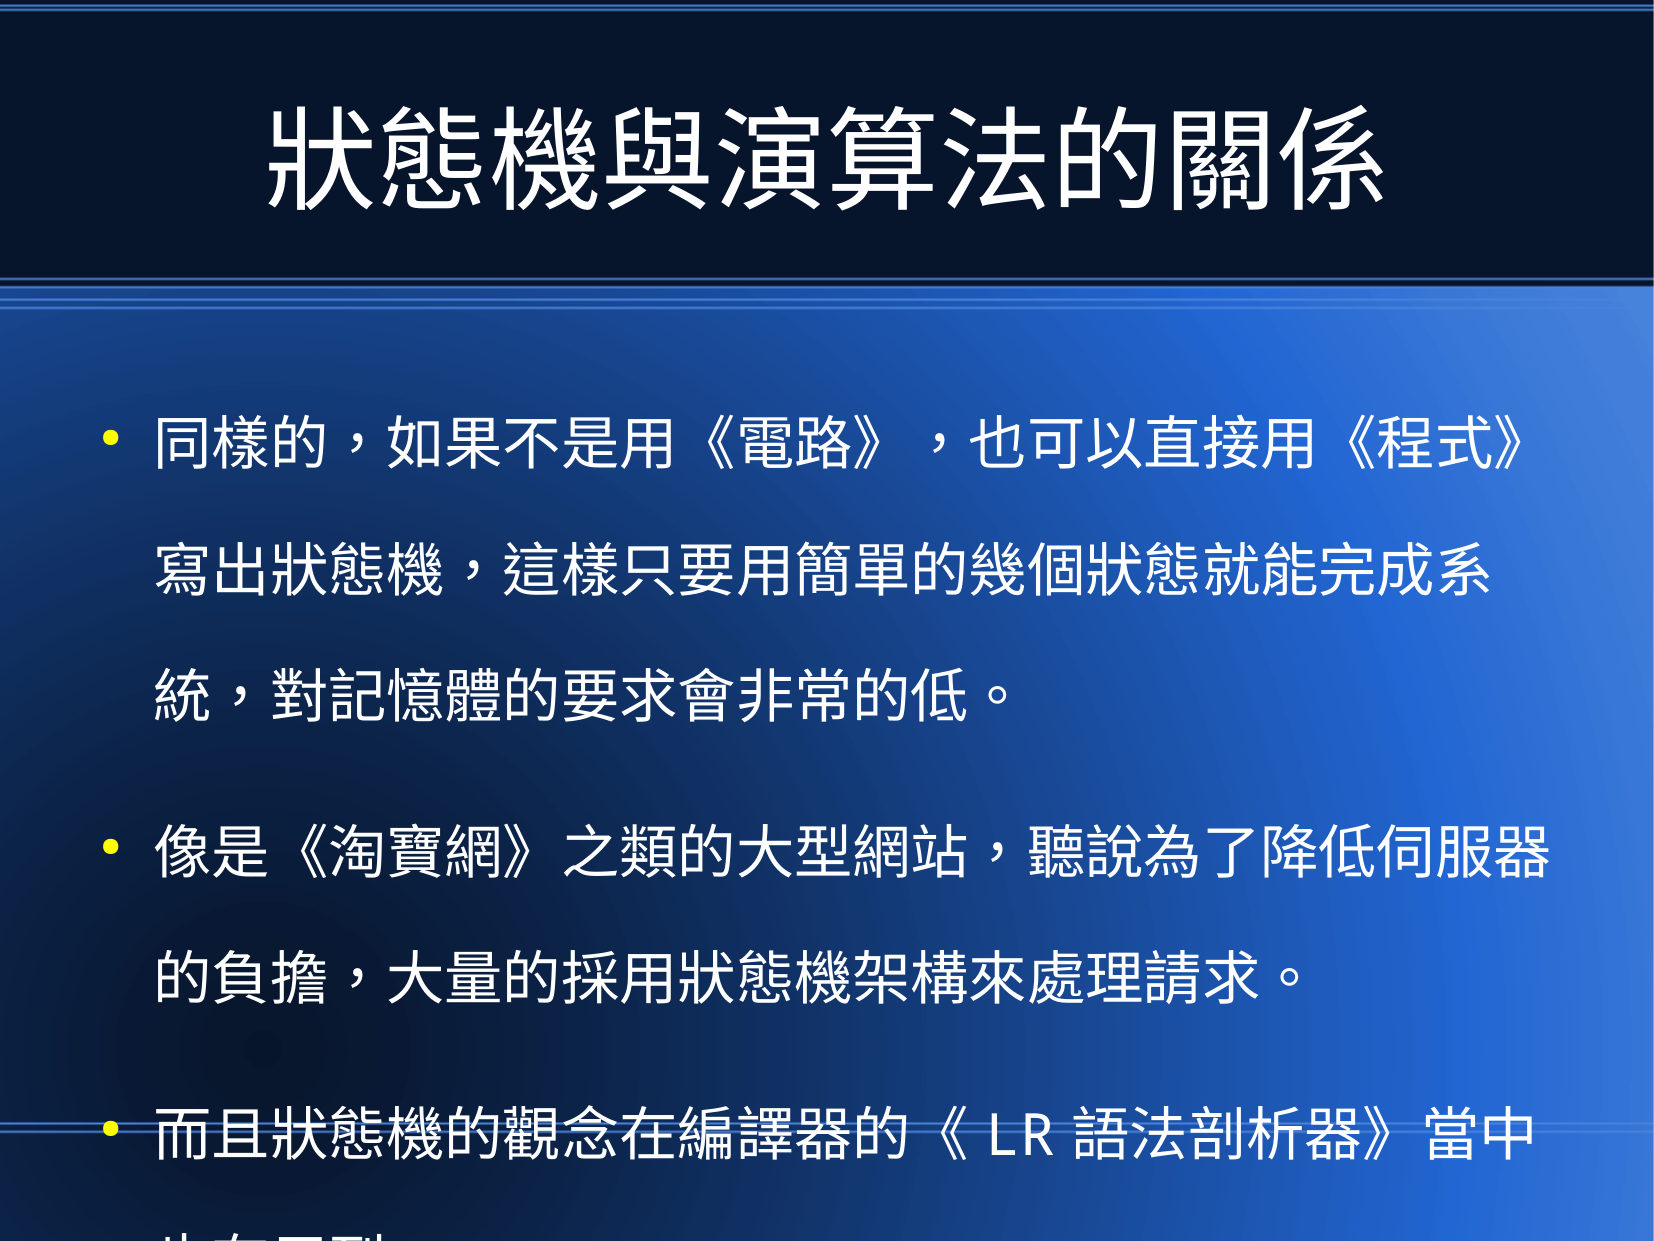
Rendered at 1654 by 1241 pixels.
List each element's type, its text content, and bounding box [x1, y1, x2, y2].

title 狀態機與演算法的關係 [82, 49, 1571, 257]
list 同樣的，如果不是用《電路》，也可以直接用《程式》寫出狀態機，這樣只要用簡單的幾個狀態就能完成系統，對記憶體的要求會非常的低。 像是《淘寶網》之類的大型網站，聽說為了降低伺服器的負擔，大量的採用狀態機架構來處理請求。 而且狀態機的觀念在編譯器的《LR語法剖析器》當中也有用到。 [82, 355, 1571, 1241]
picture [0, 0, 1654, 1241]
